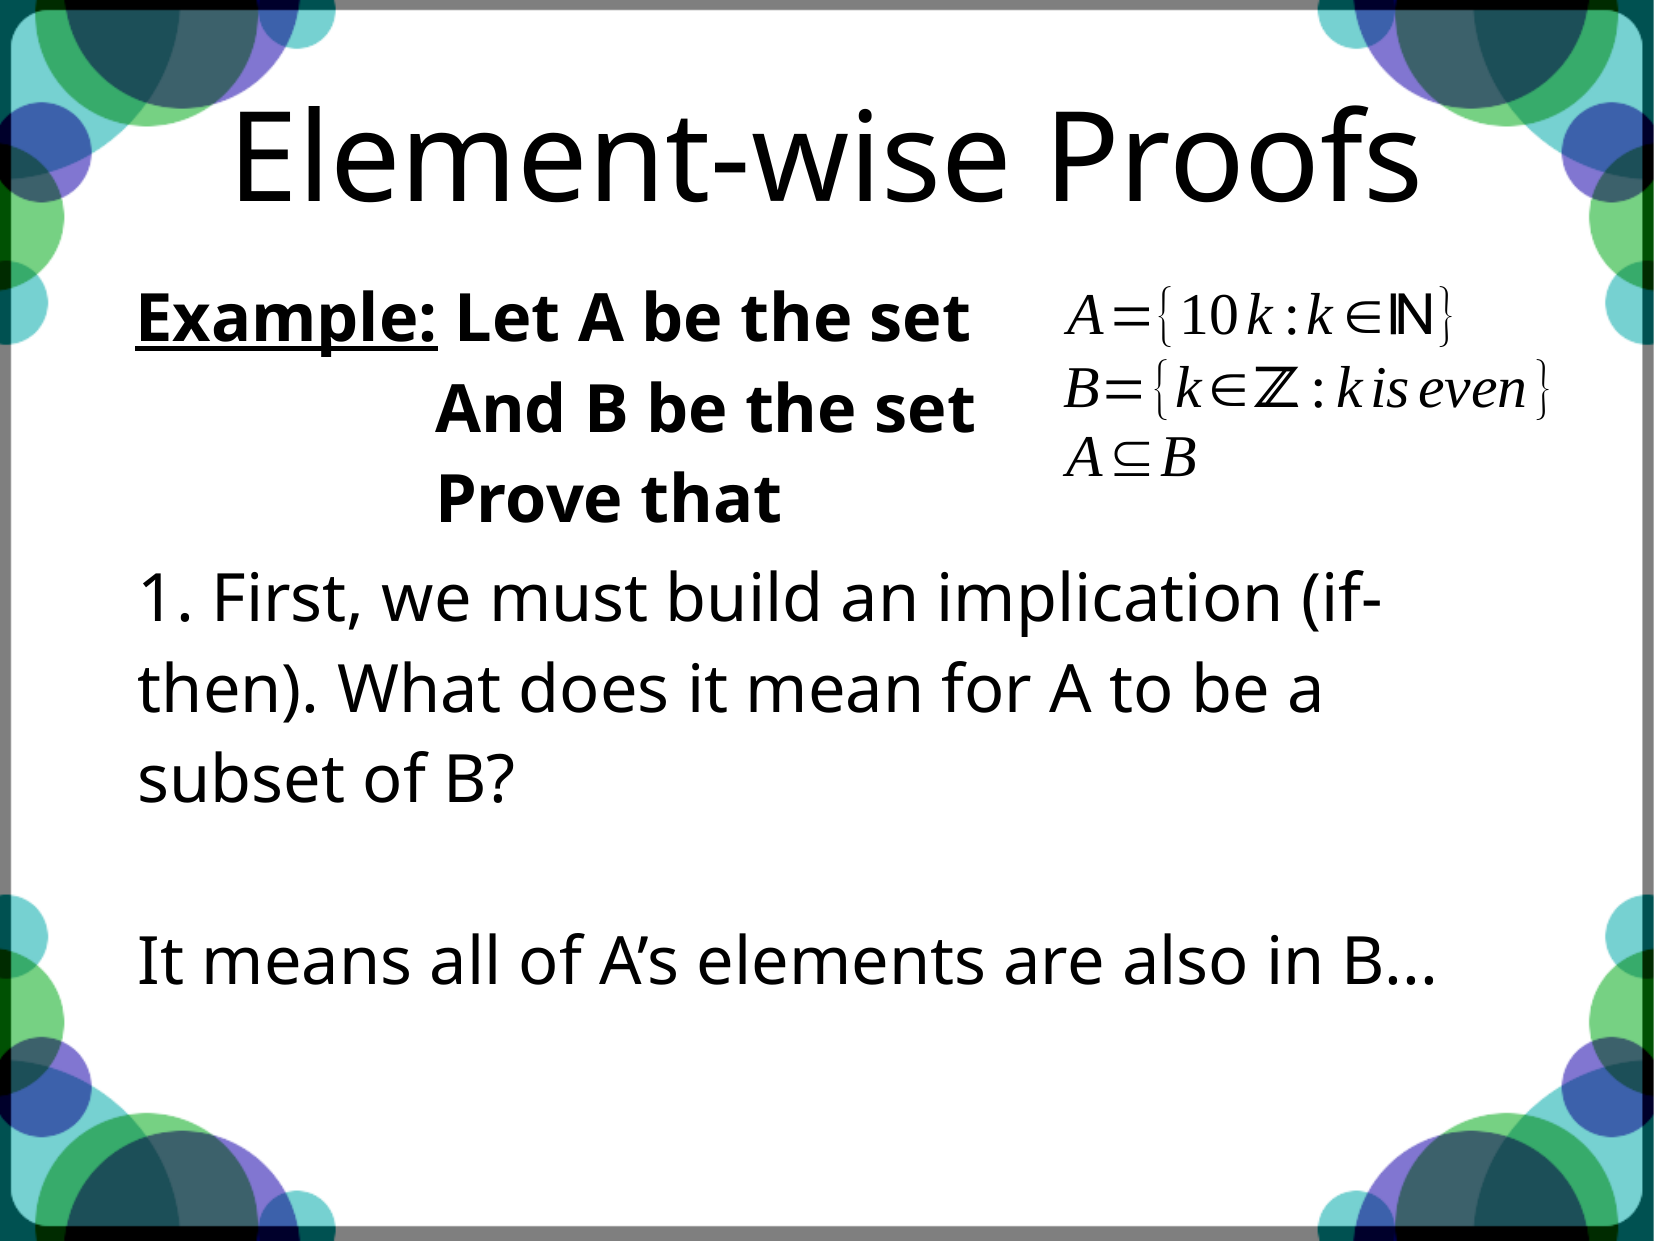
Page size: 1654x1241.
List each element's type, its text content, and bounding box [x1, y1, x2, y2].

title Element-wise Proofs [82, 49, 1571, 257]
text_box Example: Let A be the set And B be the set Prove that [135, 270, 1531, 522]
chart [1044, 278, 1570, 491]
picture [0, 0, 1654, 1241]
text_box 1. First, we must build an implication (if-then). What does it mean for A to be a subset of B? It means all of A’s elements are also in B... [137, 550, 1533, 850]
